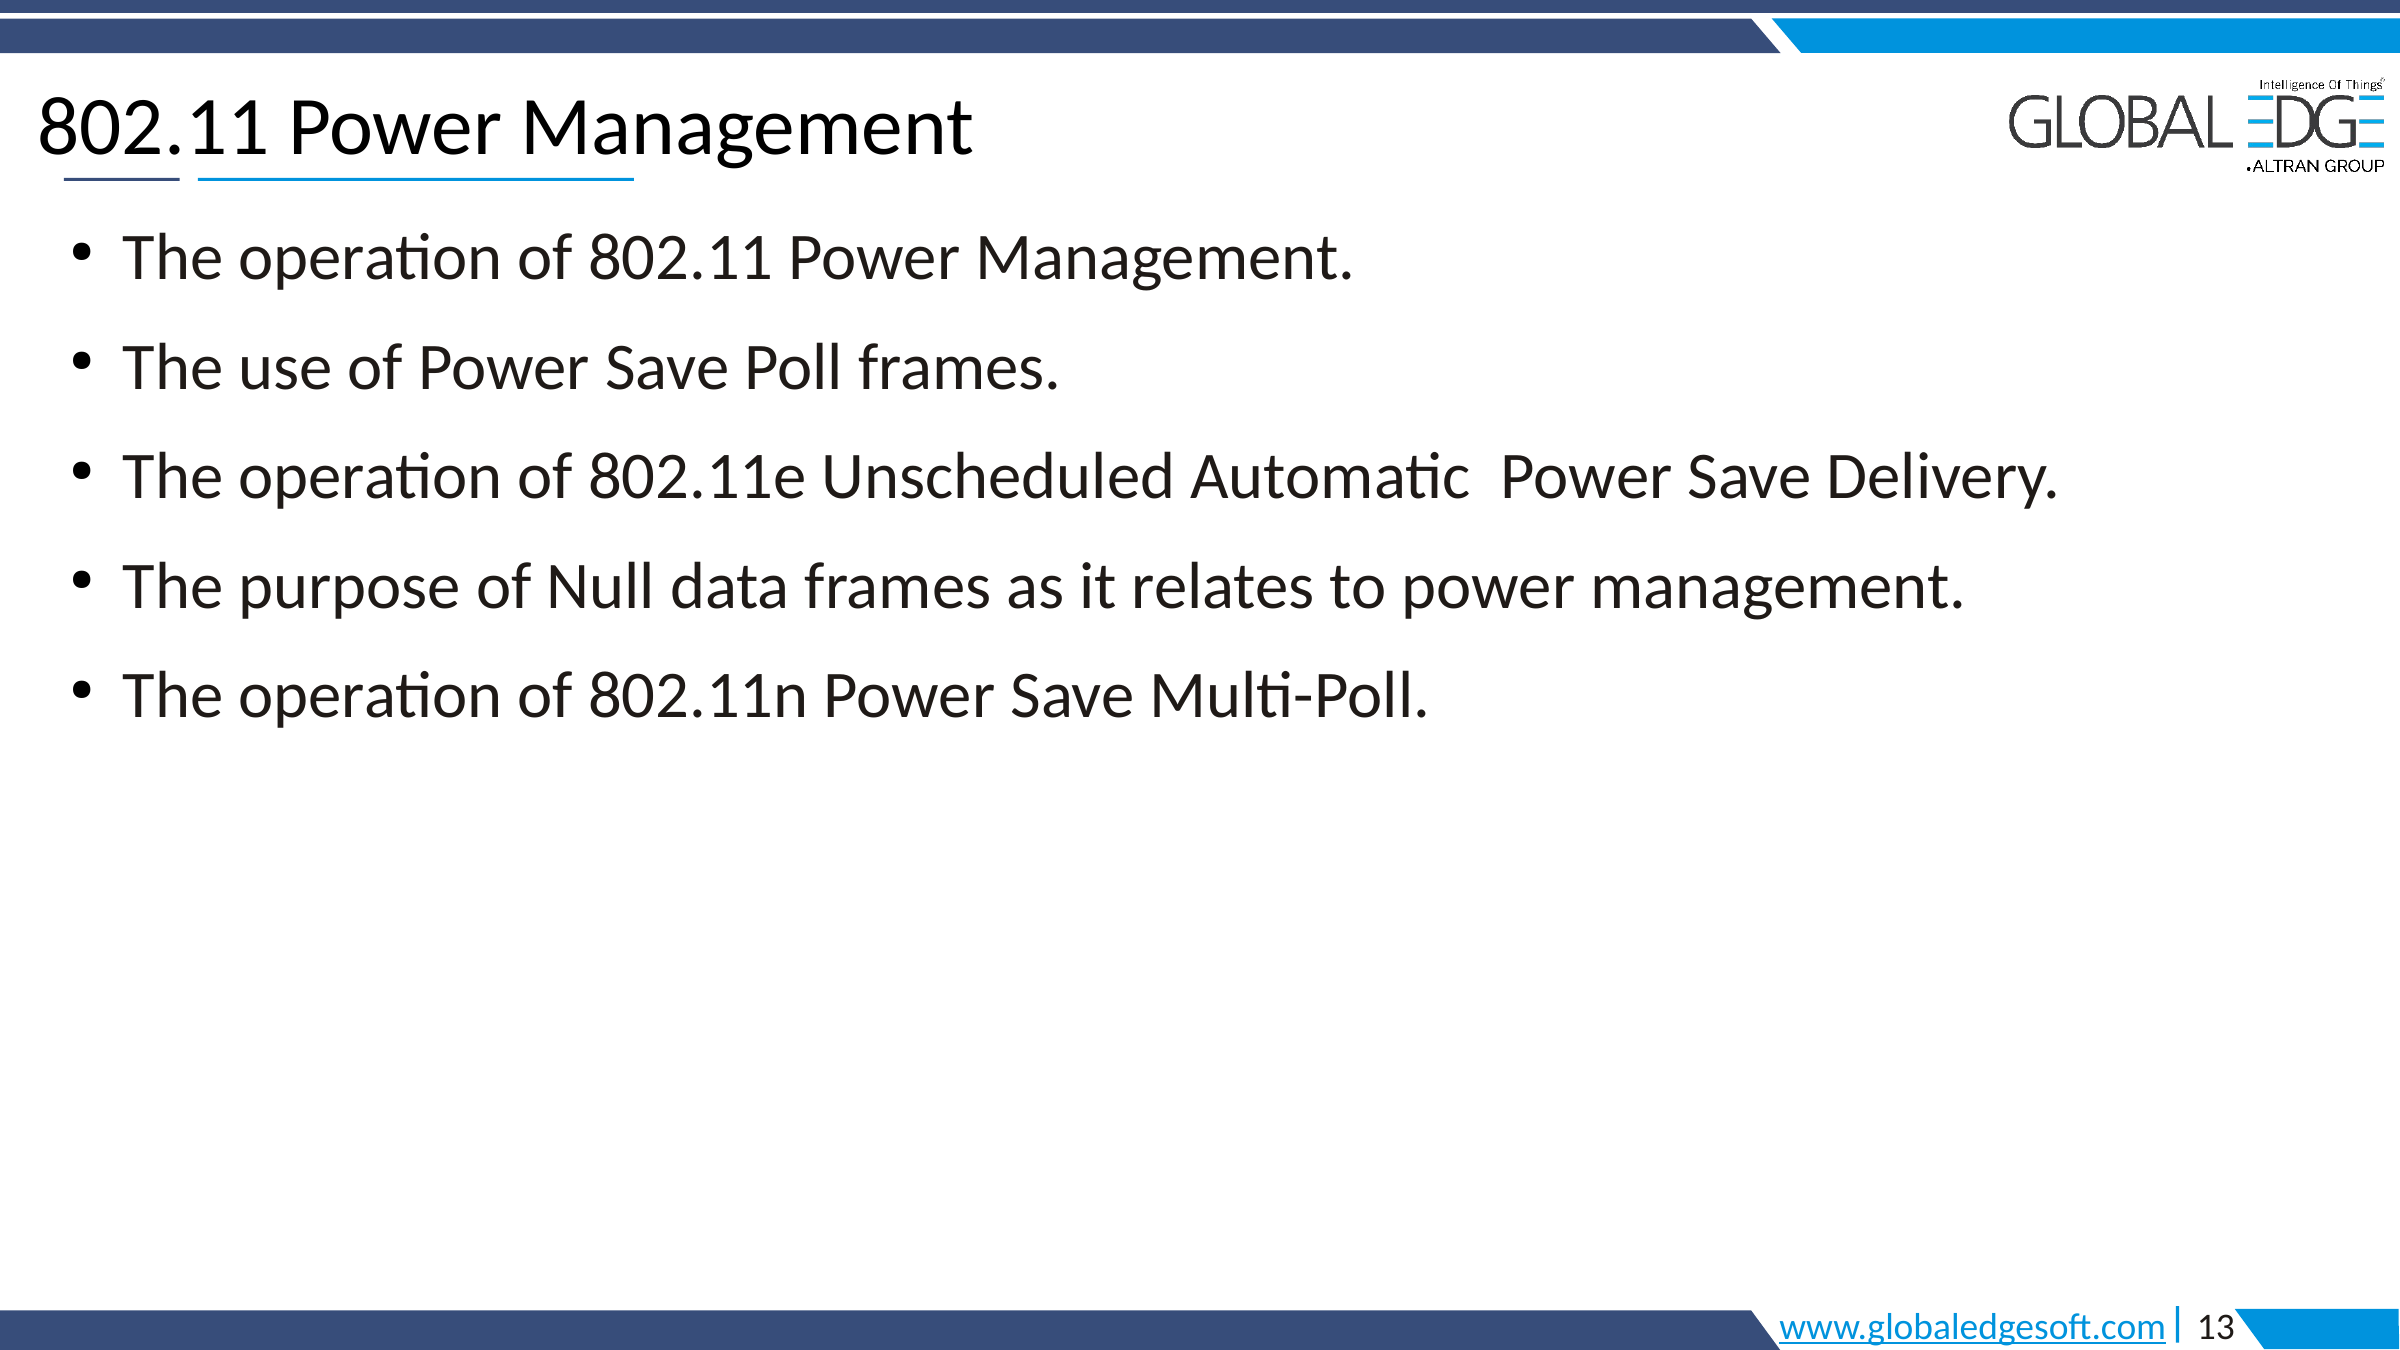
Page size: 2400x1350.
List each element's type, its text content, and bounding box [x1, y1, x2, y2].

picture [2001, 67, 2392, 182]
title 802.11 Power Management [26, 64, 1977, 178]
list The operation of 802.11 Power Management. The use of Power Save Poll frames. The operation of 802.11e Unscheduled Automatic Power Save Delivery. The purpose of Null data frames as it relates to power management. The operation of 802.11n Power Save Multi-Poll. [40, 207, 2358, 1288]
